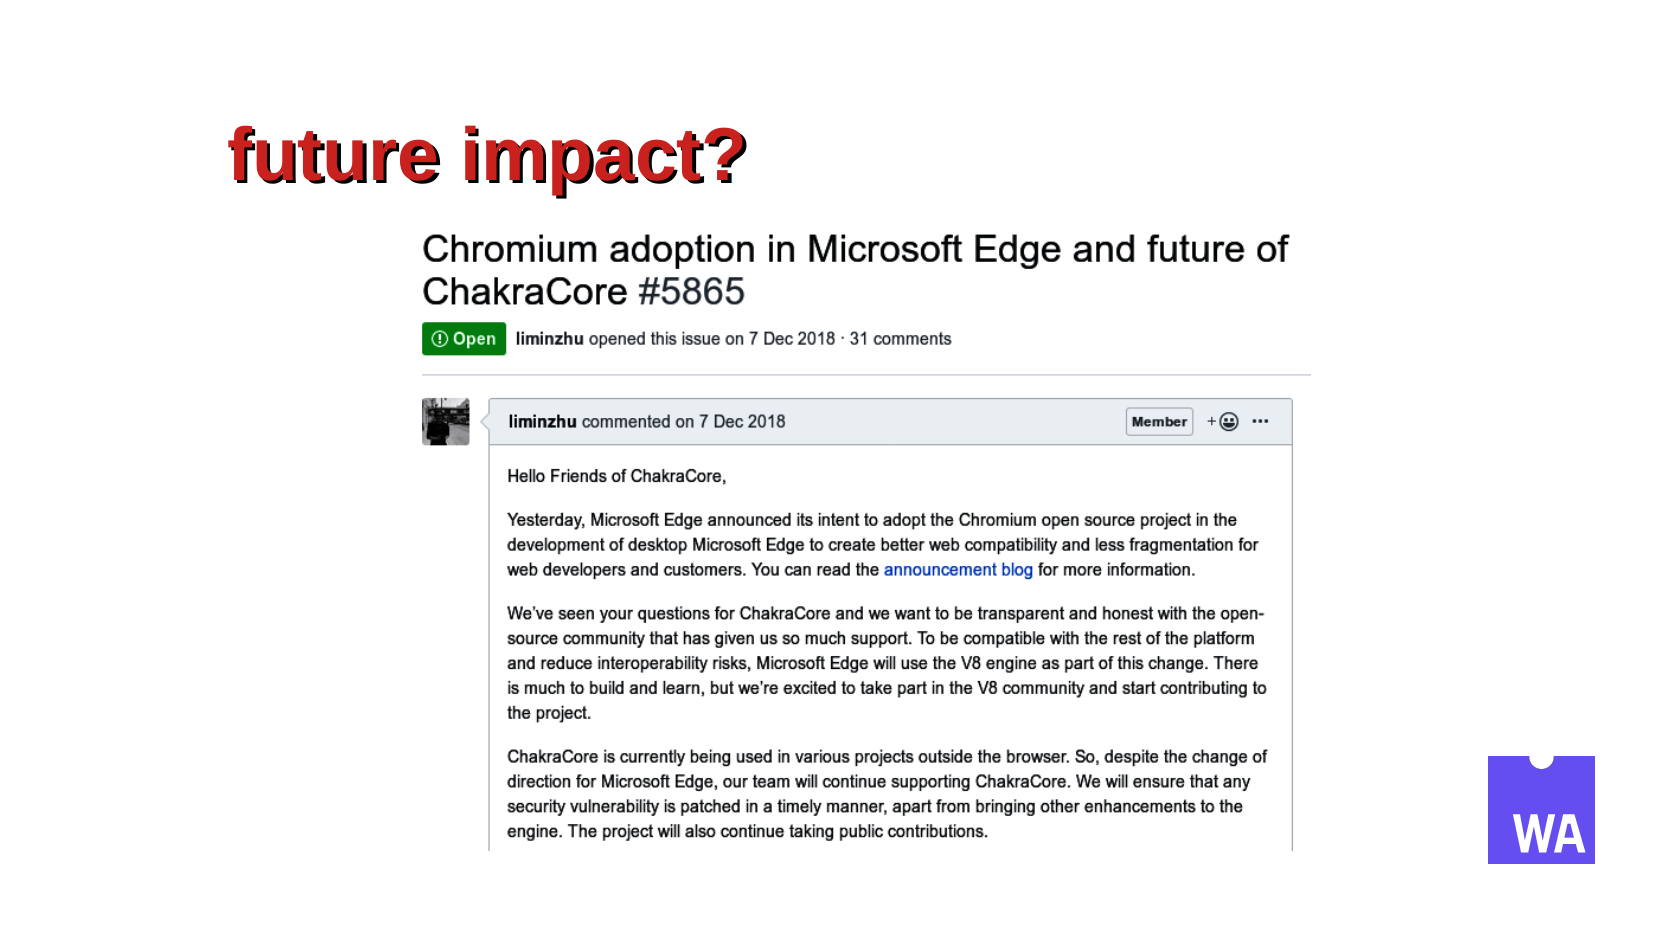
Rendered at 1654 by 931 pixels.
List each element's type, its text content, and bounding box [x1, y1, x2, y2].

picture [389, 211, 1312, 851]
text_box future impact? [212, 104, 1501, 213]
picture [1488, 756, 1595, 864]
